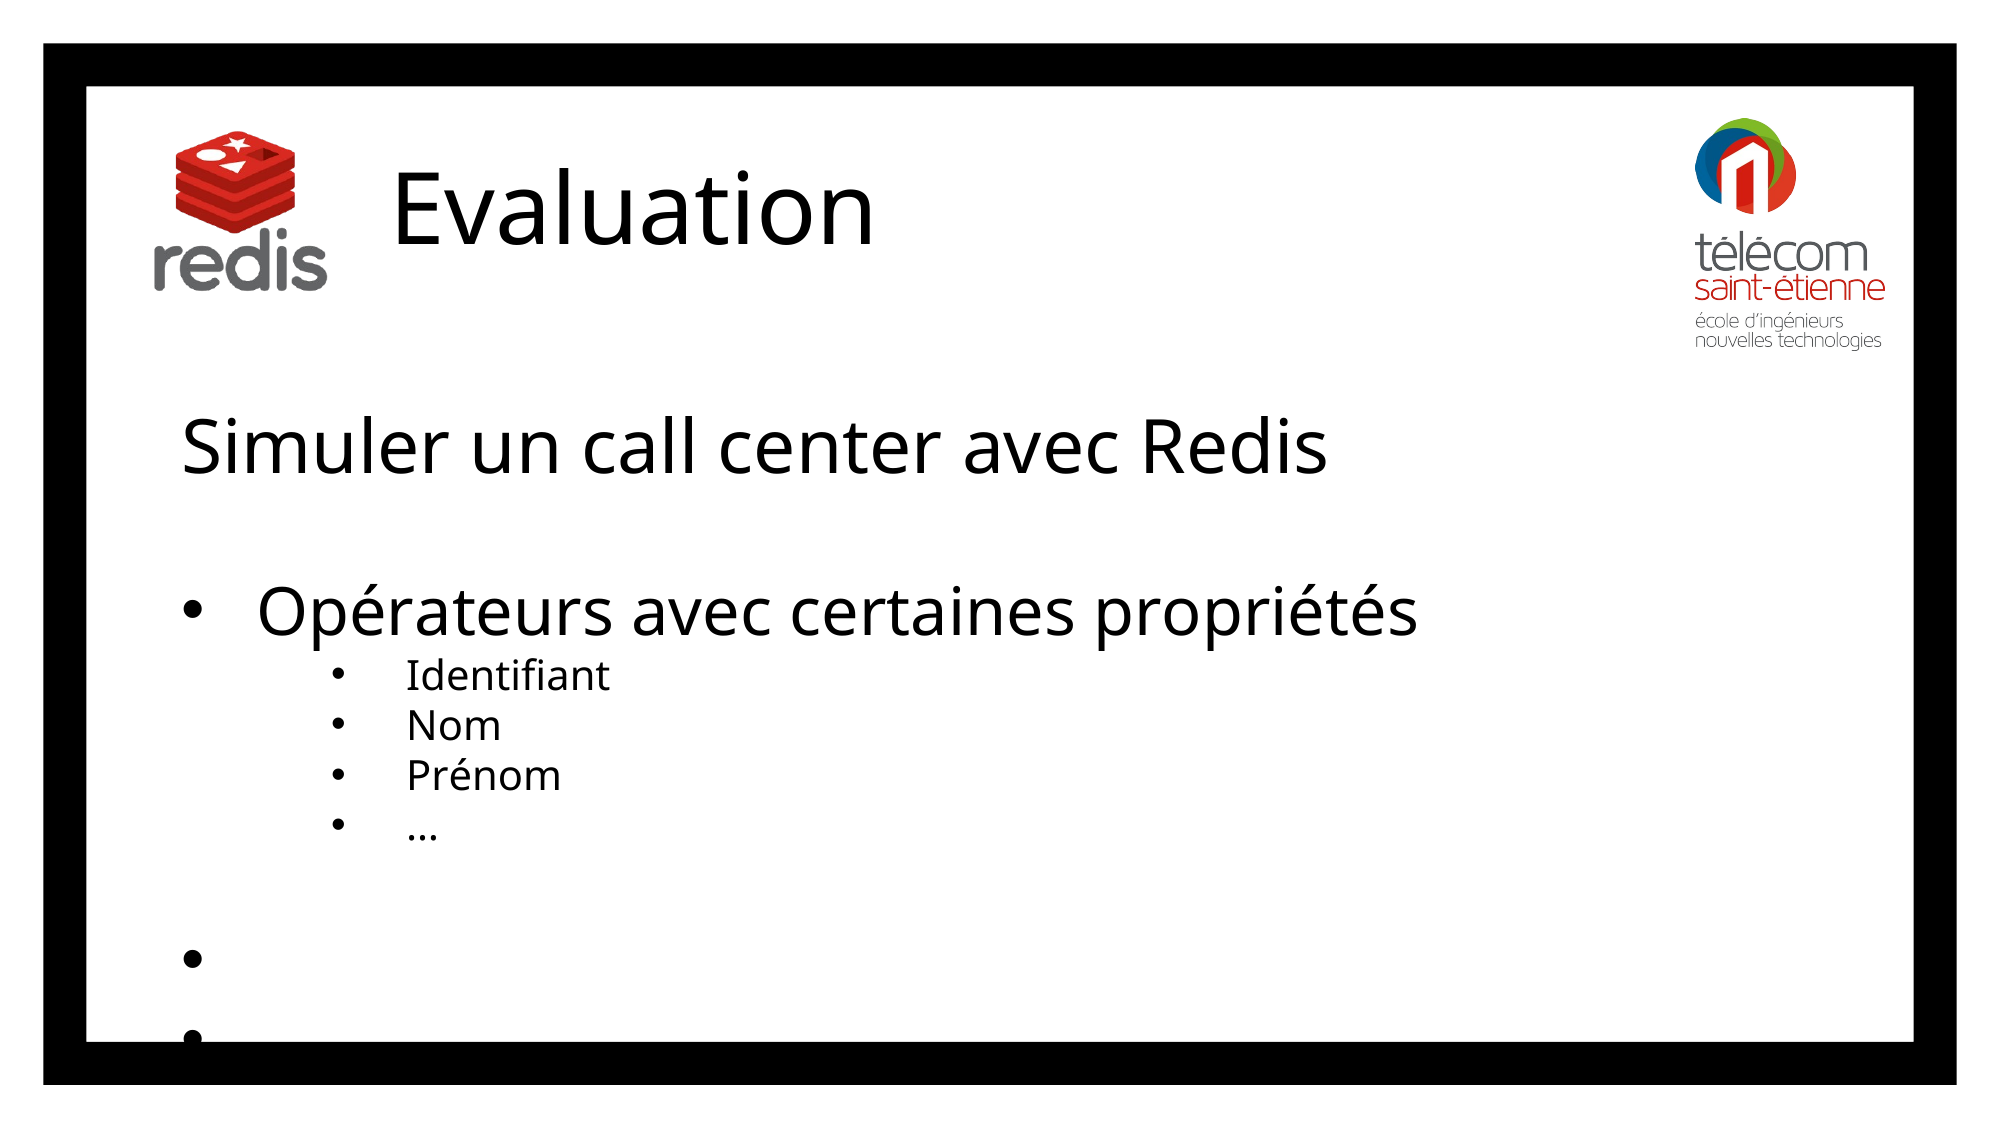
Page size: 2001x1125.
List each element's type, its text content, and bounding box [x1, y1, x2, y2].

picture [1695, 118, 1885, 351]
text_box Simuler un call center avec Redis Opérateurs avec certaines propriétés Identifiant Nom Prénom … [166, 391, 1849, 1125]
picture [129, 116, 351, 304]
picture [1715, 134, 1730, 138]
title Evaluation [369, 138, 1849, 304]
